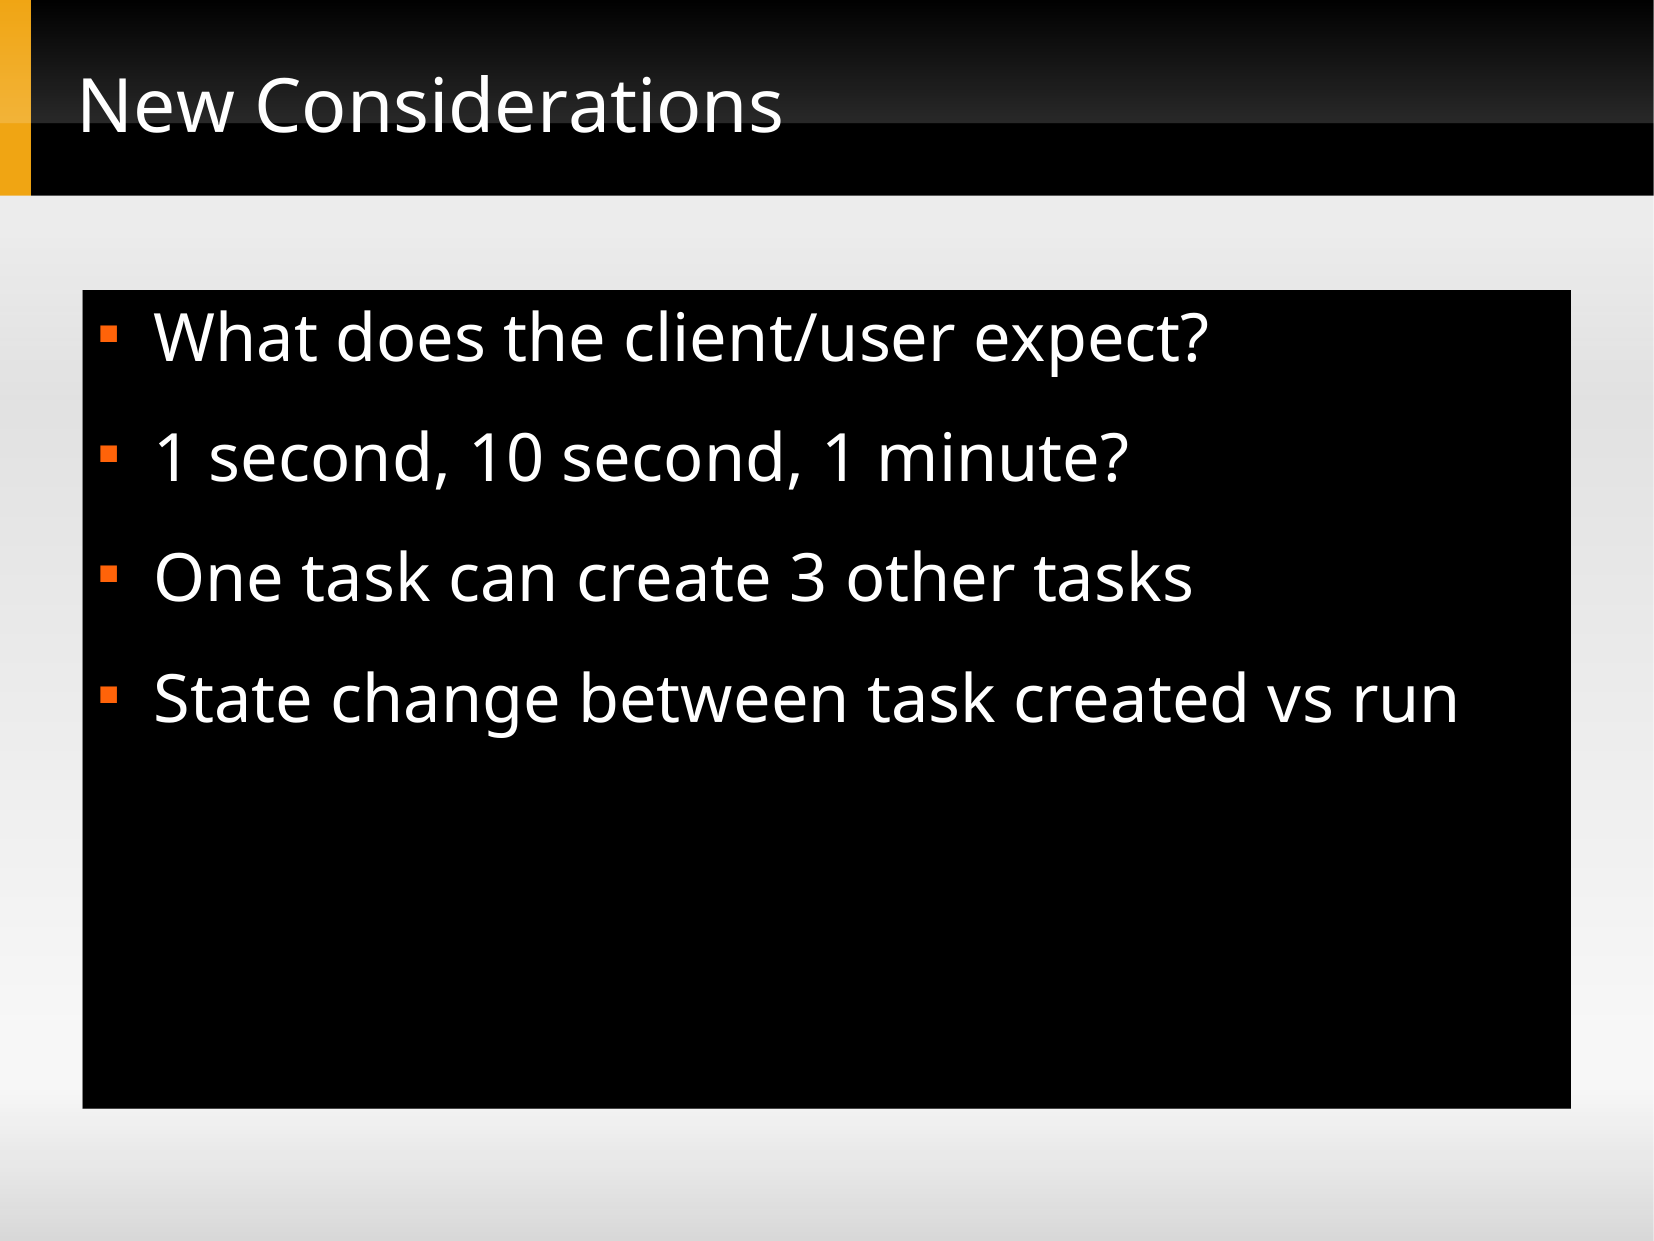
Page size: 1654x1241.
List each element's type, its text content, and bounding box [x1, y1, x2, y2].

list What does the client/user expect? 1 second, 10 second, 1 minute? One task can create 3 other tasks State change between task created vs run [82, 290, 1571, 1094]
title New Considerations [76, 7, 1565, 200]
picture [0, 0, 1654, 1241]
